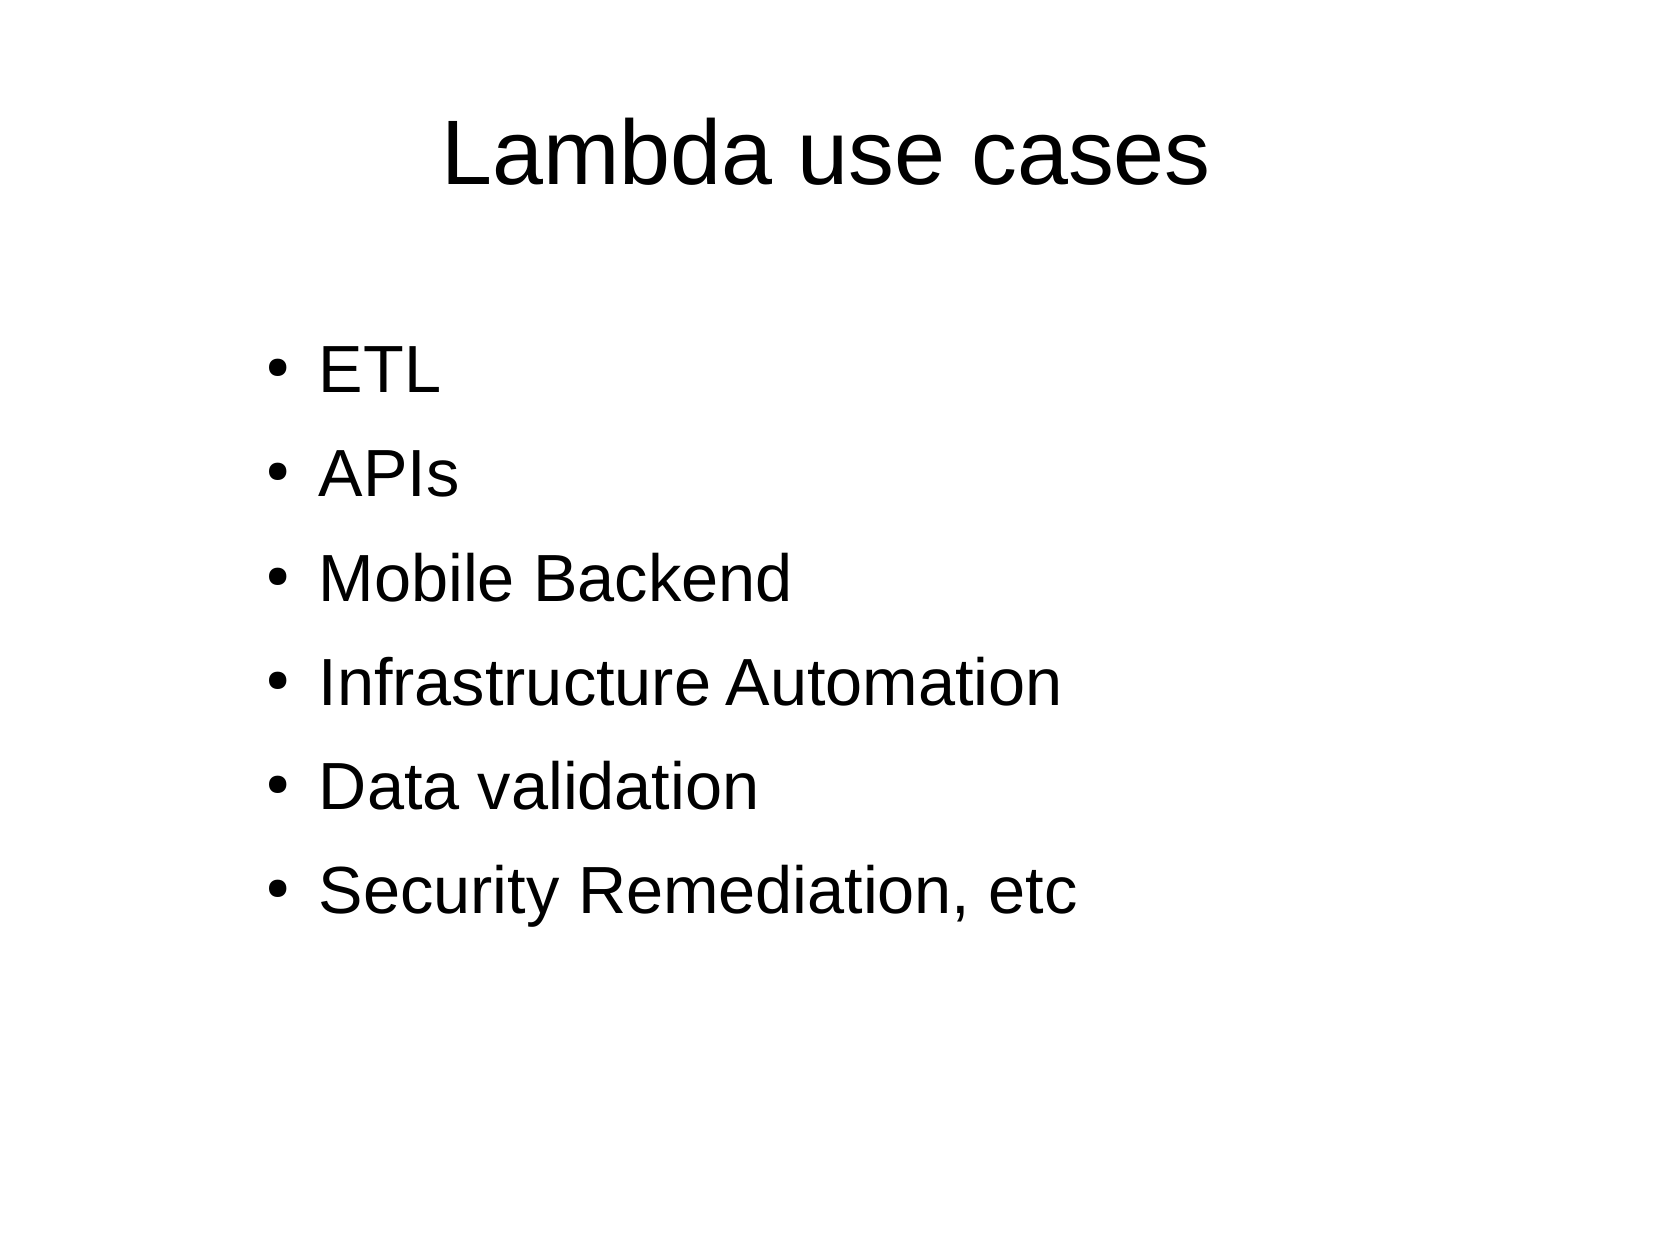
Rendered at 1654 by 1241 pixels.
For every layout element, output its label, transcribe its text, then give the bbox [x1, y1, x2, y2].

title Lambda use cases [82, 49, 1571, 257]
list ETL APIs Mobile Backend Infrastructure Automation Data validation Security Remediation, etc [248, 331, 1406, 1052]
